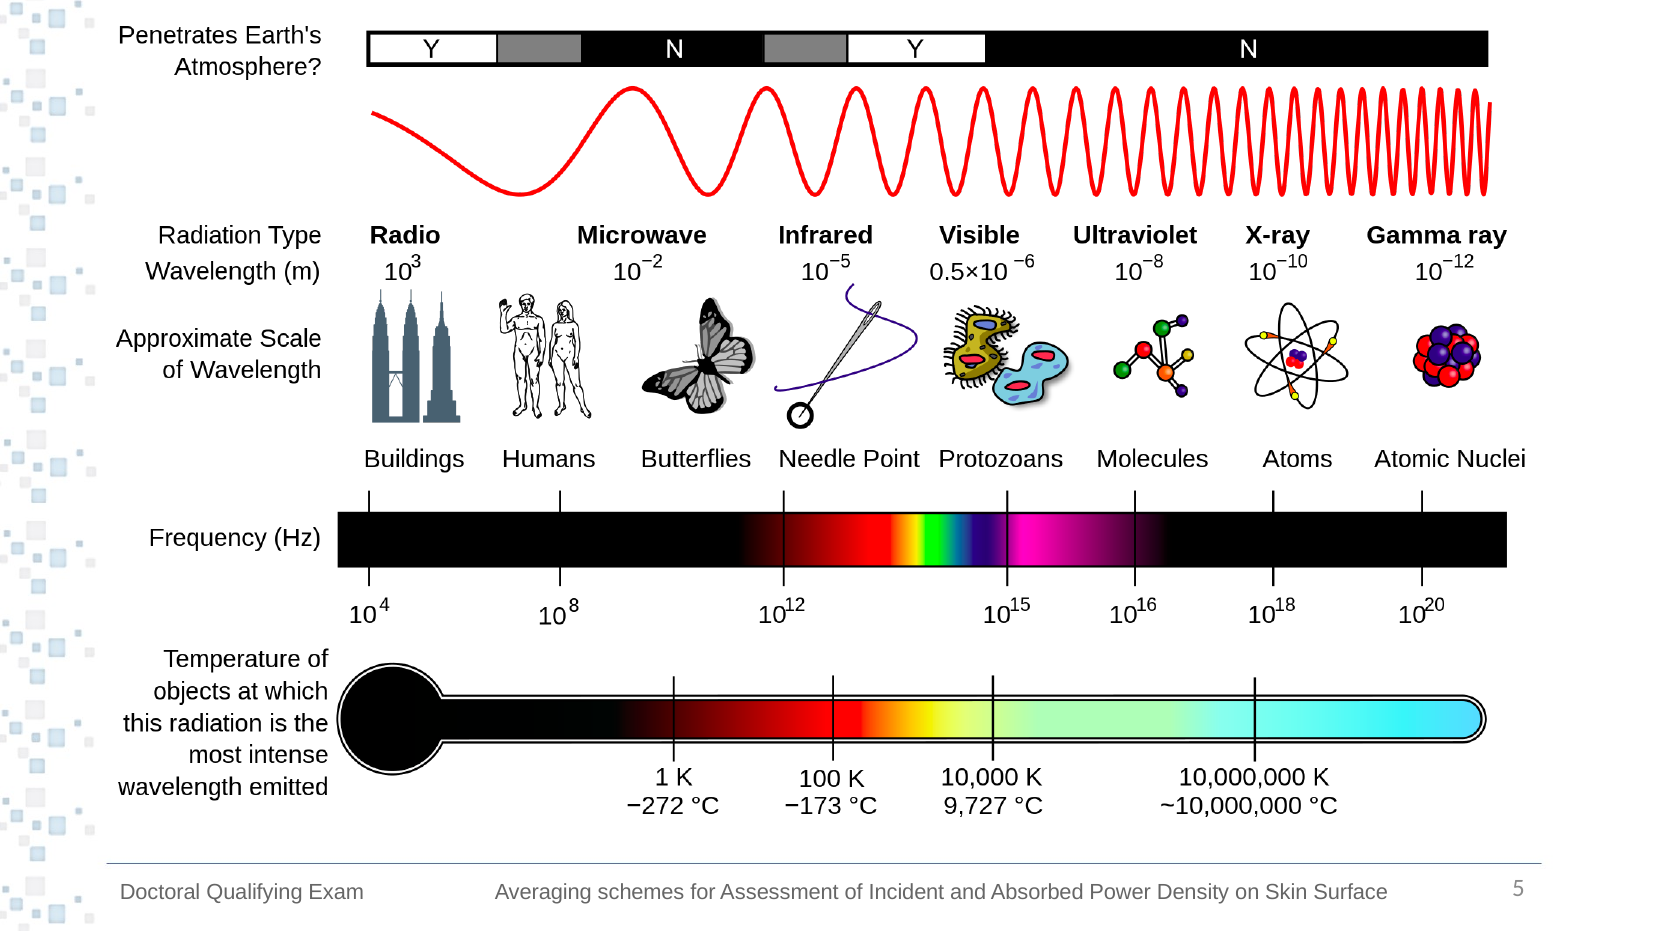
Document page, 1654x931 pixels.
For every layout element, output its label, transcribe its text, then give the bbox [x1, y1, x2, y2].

picture [0, 0, 1654, 931]
text_box Doctoral Qualifying Exam Averaging schemes for Assessment of Incident and Absorbed Power Density on Skin Surface [105, 869, 1516, 911]
